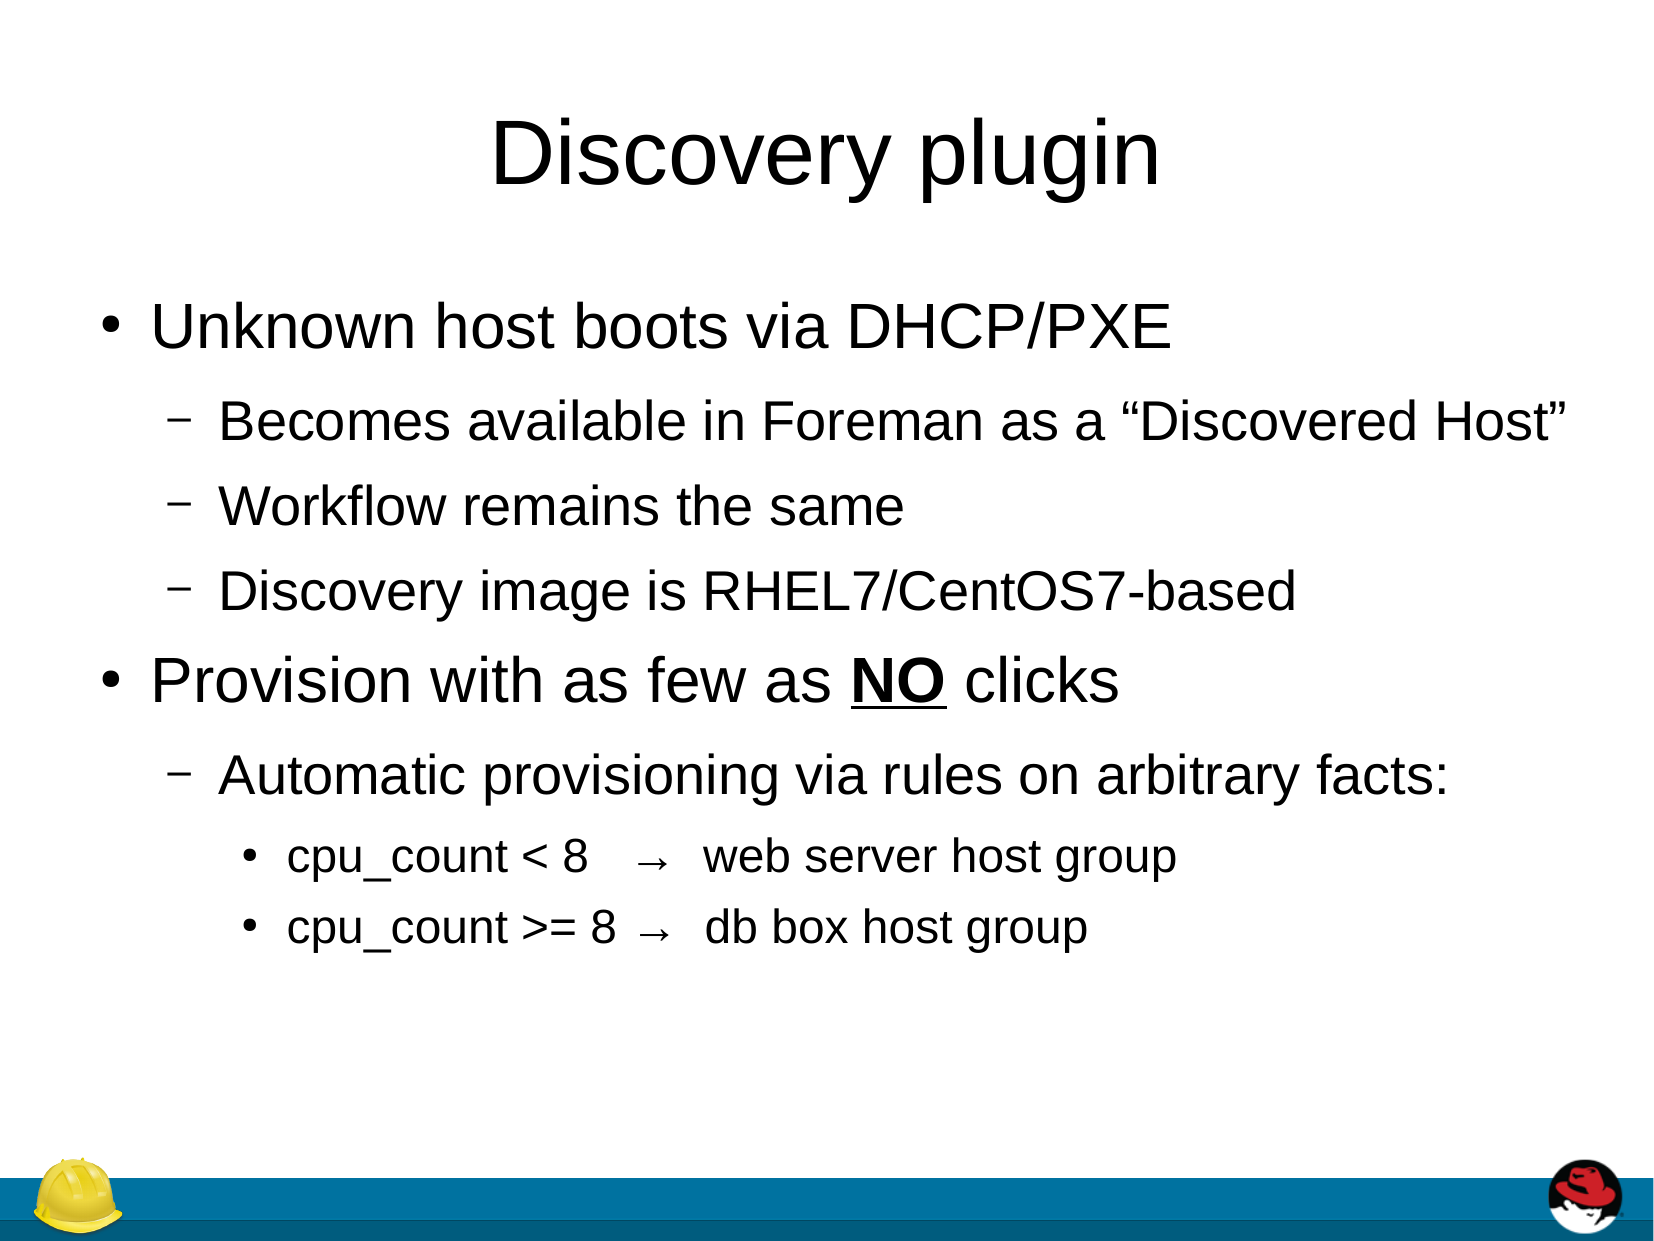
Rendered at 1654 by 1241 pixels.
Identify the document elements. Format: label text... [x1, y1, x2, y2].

list Unknown host boots via DHCP/PXE Becomes available in Foreman as a “Discovered Host” Workflow remains the same Discovery image is RHEL7/CentOS7-based Provision with as few as NO clicks Automatic provisioning via rules on arbitrary facts: cpu_count < 8 → web server host group cpu_count >= 8 → db box host group [82, 290, 1571, 1010]
title Discovery plugin [82, 49, 1571, 257]
picture [1547, 1157, 1630, 1233]
picture [23, 1145, 130, 1235]
